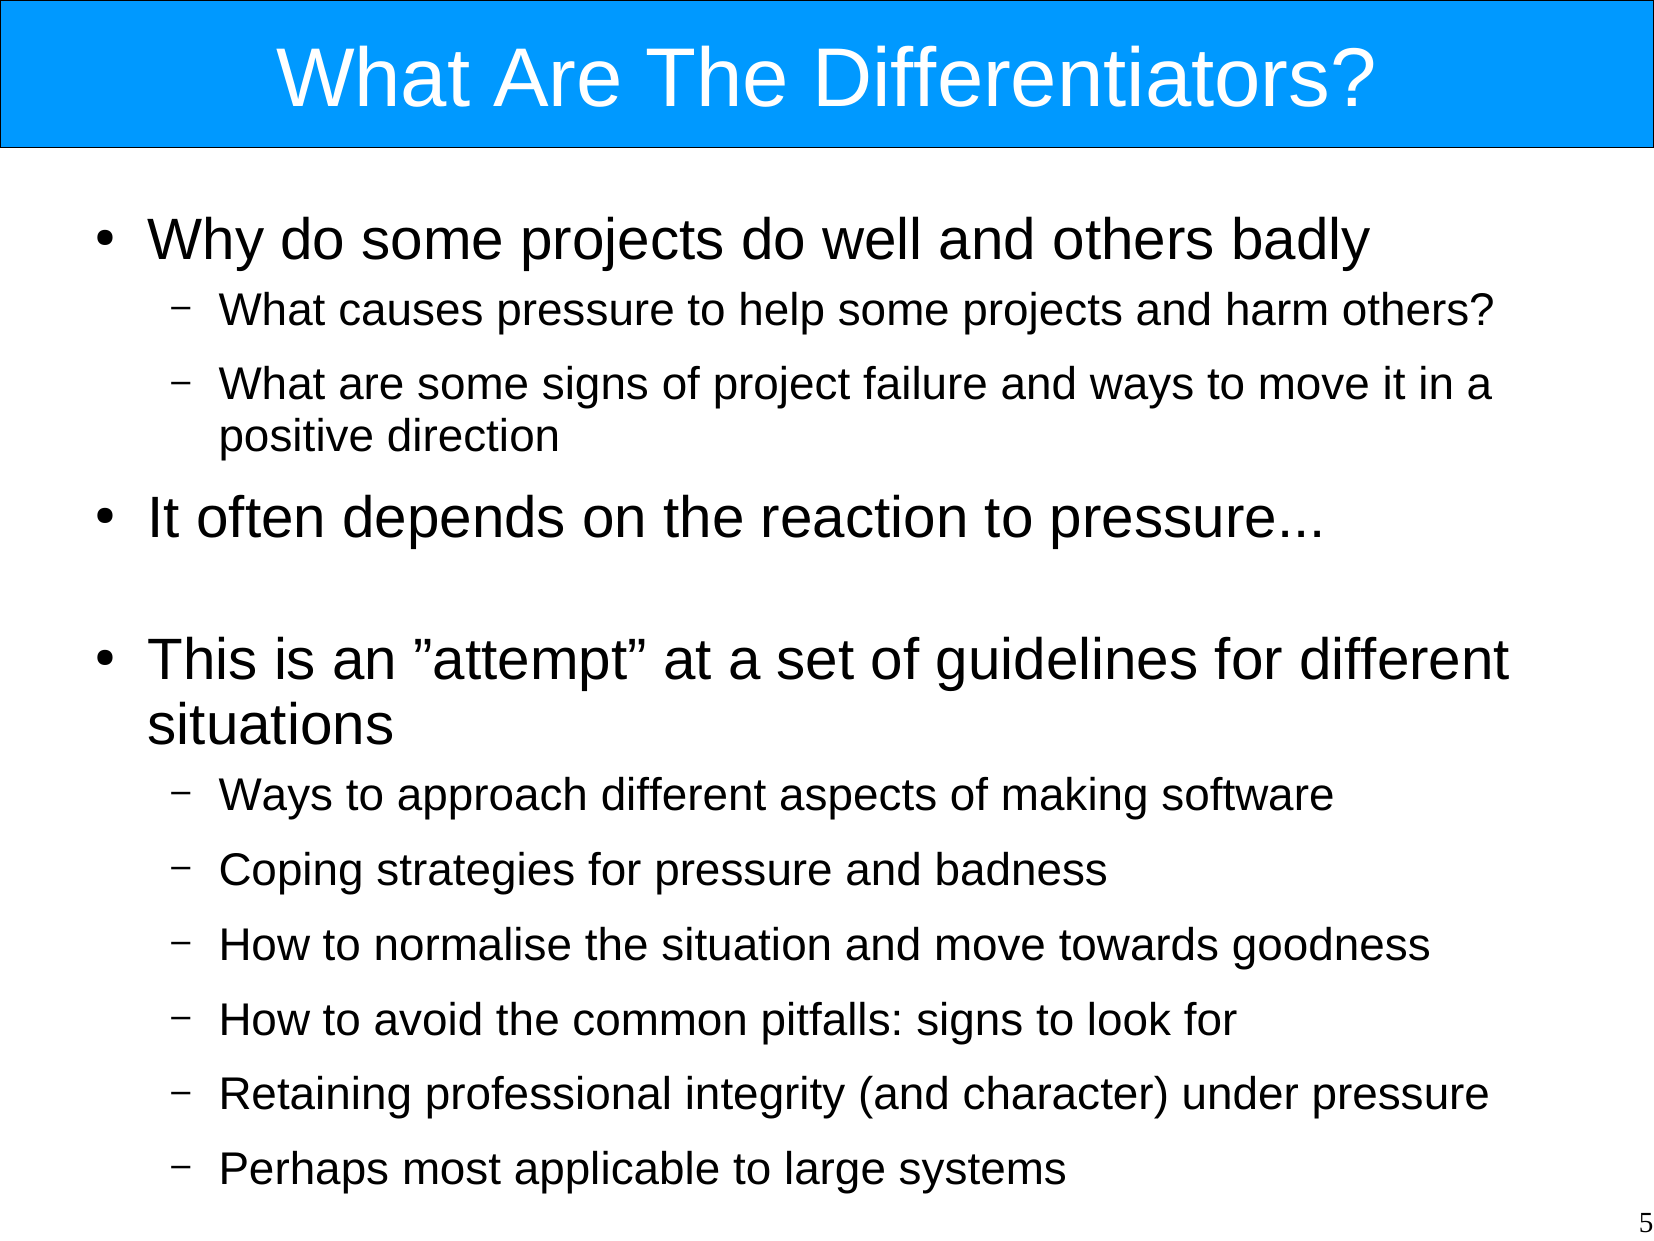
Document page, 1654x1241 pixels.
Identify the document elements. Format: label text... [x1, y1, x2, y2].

list Why do some projects do well and others badly What causes pressure to help some projects and harm others? What are some signs of project failure and ways to move it in a positive direction It often depends on the reaction to pressure... This is an ”attempt” at a set of guidelines for different situations Ways to approach different aspects of making software Coping strategies for pressure and badness How to normalise the situation and move towards goodness How to avoid the common pitfalls: signs to look for Retaining professional integrity (and character) under pressure Perhaps most applicable to large systems [76, 206, 1565, 1196]
title What Are The Differentiators? [82, 21, 1571, 135]
